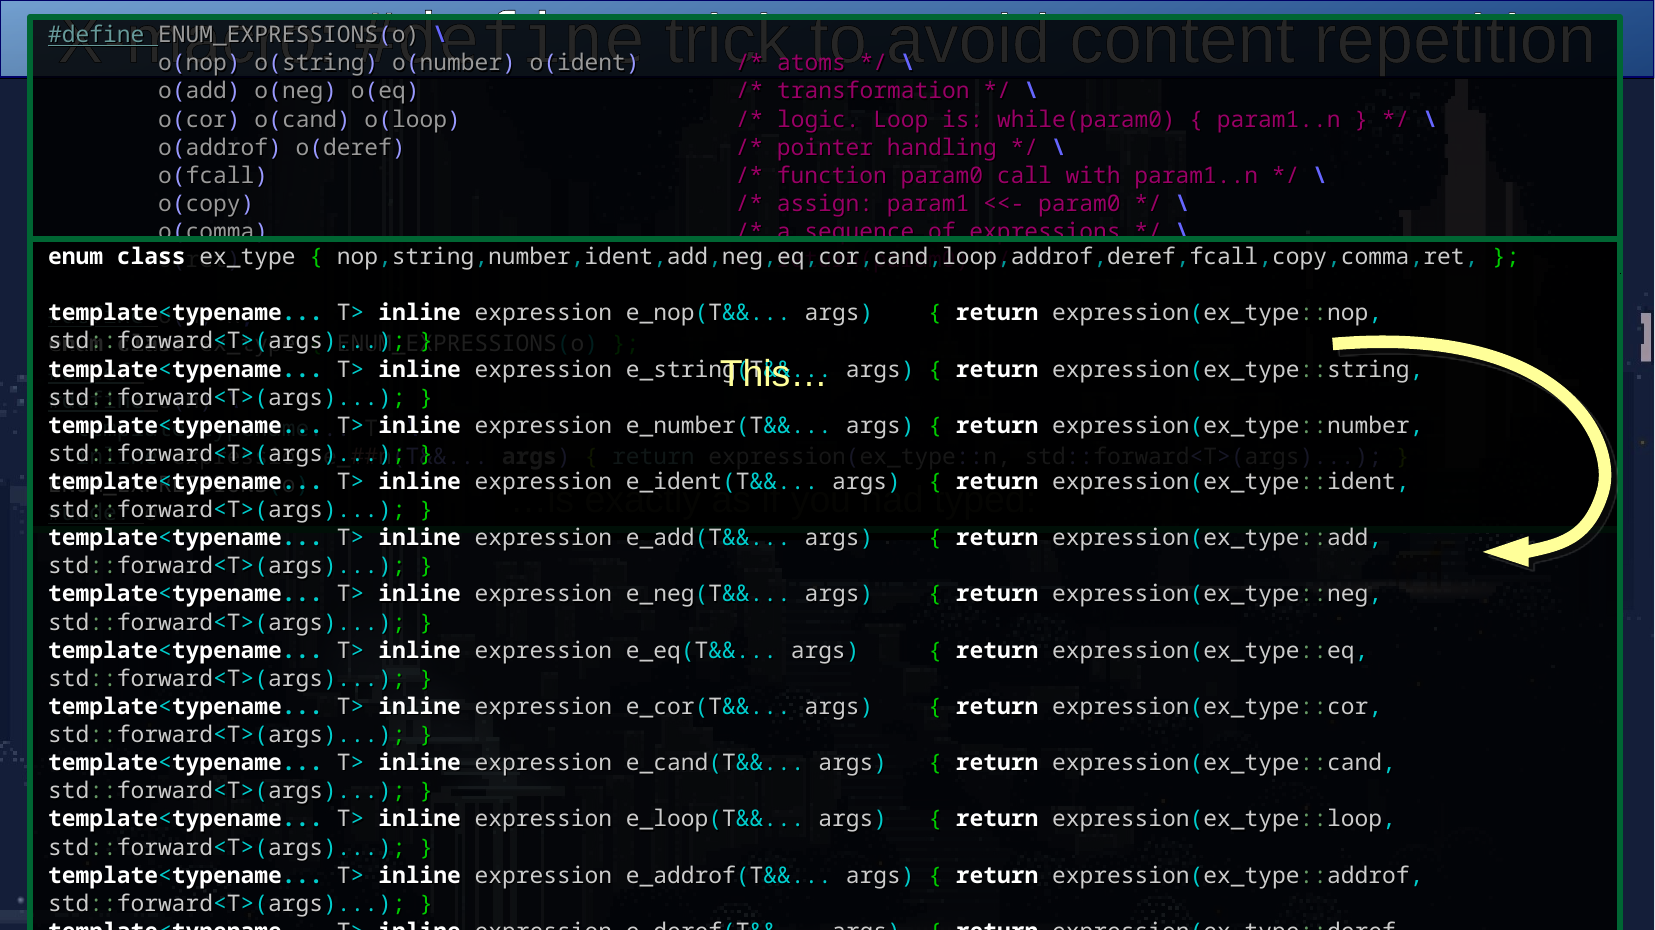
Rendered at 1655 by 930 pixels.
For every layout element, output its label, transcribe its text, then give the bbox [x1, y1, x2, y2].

picture [1623, 79, 1655, 930]
text_box enum class ex_type { nop,string,number,ident,add,neg,eq,cor,cand,loop,addrof,deref,fcall,copy,comma,ret, }; template<typename... T> inline expression e_nop(T&&... args) { return expression(ex_type::nop, std::forward<T>(args)...); } template<typename... T> inline expression e_string(T&&... args) { return expression(ex_type::string, std::forward<T>(args)...); } template<typename... T> inline expression e_number(T&&... args) { return expression(ex_type::number, std::forward<T>(args)...); } template<typename... T> inline expression e_ident(T&&... args) { return expression(ex_type::ident, std::forward<T>(args)...); } template<typename... T> inline expression e_add(T&&... args) { return expression(ex_type::add, std::forward<T>(args)...); } template<typename... T> inline expression e_neg(T&&... args) { return expression(ex_type::neg, std::forward<T>(args)...); } template<typename... T> inline expression e_eq(T&&... args) { return expression(ex_type::eq, std::forward<T>(args)...); } template<typename... T> inline expression e_cor(T&&... args) { return expression(ex_type::cor, std::forward<T>(args)...); } template<typename... T> inline expression e_cand(T&&... args) { return expression(ex_type::cand, std::forward<T>(args)...); } template<typename... T> inline expression e_loop(T&&... args) { return expression(ex_type::loop, std::forward<T>(args)...); } template<typename... T> inline expression e_addrof(T&&... args) { return expression(ex_type::addrof, std::forward<T>(args)...); } template<typename... T> inline expression e_deref(T&&... args) { return expression(ex_type::deref, std::forward<T>(args)...); } template<typename... T> inline expression e_fcall(T&&... args) { return expression(ex_type::fcall, std::forward<T>(args)...); } template<typename... T> inline expression e_copy(T&&... args) { return expression(ex_type::copy, std::forward<T>(args)...); } template<typename... T> inline expression e_comma(T&&... args) { return expression(ex_type::comma, std::forward<T>(args)...); } template<typename... T> inline expression e_ret(T&&... args) { return expression(ex_type::ret, std::forward<T>(args)...); } [30, 525, 1621, 916]
title X-macro: #define trick to avoid content repetition [0, 0, 1655, 78]
picture [0, 79, 27, 930]
text_box This… [705, 345, 843, 396]
text_box #define ENUM_EXPRESSIONS(o) \ o(nop) o(string) o(number) o(ident) /* atoms */ \ o(add) o(neg) o(eq) /* transformation */ \ o(cor) o(cand) o(loop) /* logic. Loop is: while(param0) { param1..n } */ \ o(addrof) o(deref) /* pointer handling */ \ o(fcall) /* function param0 call with param1..n */ \ o(copy) /* assign: param1 <<- param0 */ \ o(comma) /* a sequence of expressions */ \ o(ret) /* return(param0) */ #define o(n) n, enum class ex_type { ENUM_EXPRESSIONS(o) }; #undef o #define o(n) \ template<typename... T> \ inline expression e_##n(T&&... args) { return expression(ex_type::n, std::forward<T>(args)...); } ENUM_EXPRESSIONS(o) #undef o [30, 80, 1621, 236]
